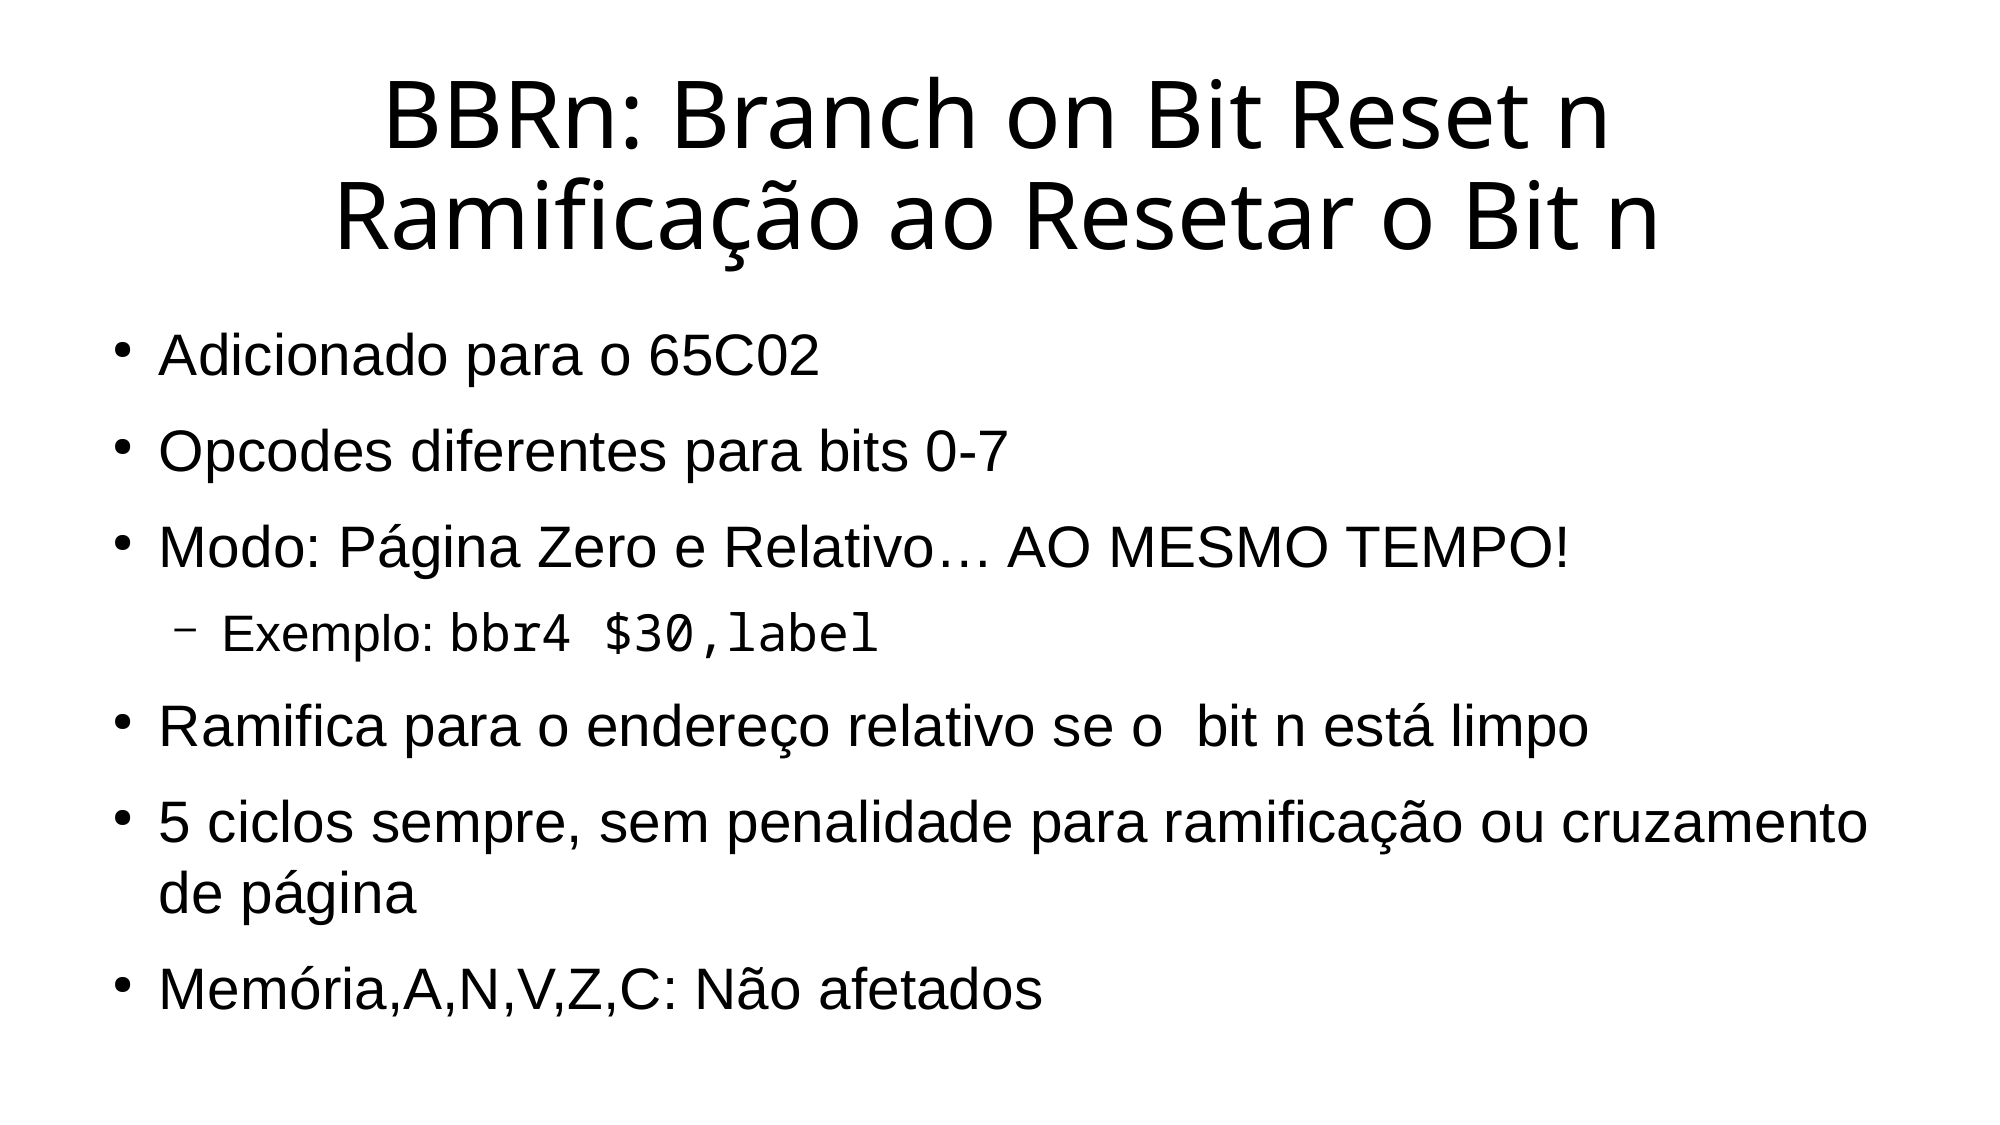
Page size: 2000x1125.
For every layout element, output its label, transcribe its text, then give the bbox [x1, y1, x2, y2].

title BBRn: Branch on Bit Reset n Ramificação ao Resetar o Bit n [30, 59, 1966, 278]
list Adicionado para o 65C02 Opcodes diferentes para bits 0-7 Modo: Página Zero e Relativo… AO MESMO TEMPO! Exemplo: bbr4 $30,label Ramifica para o endereço relativo se o bit n está limpo 5 ciclos sempre, sem penalidade para ramificação ou cruzamento de página Memória,A,N,V,Z,C: Não afetados [81, 309, 1931, 1033]
